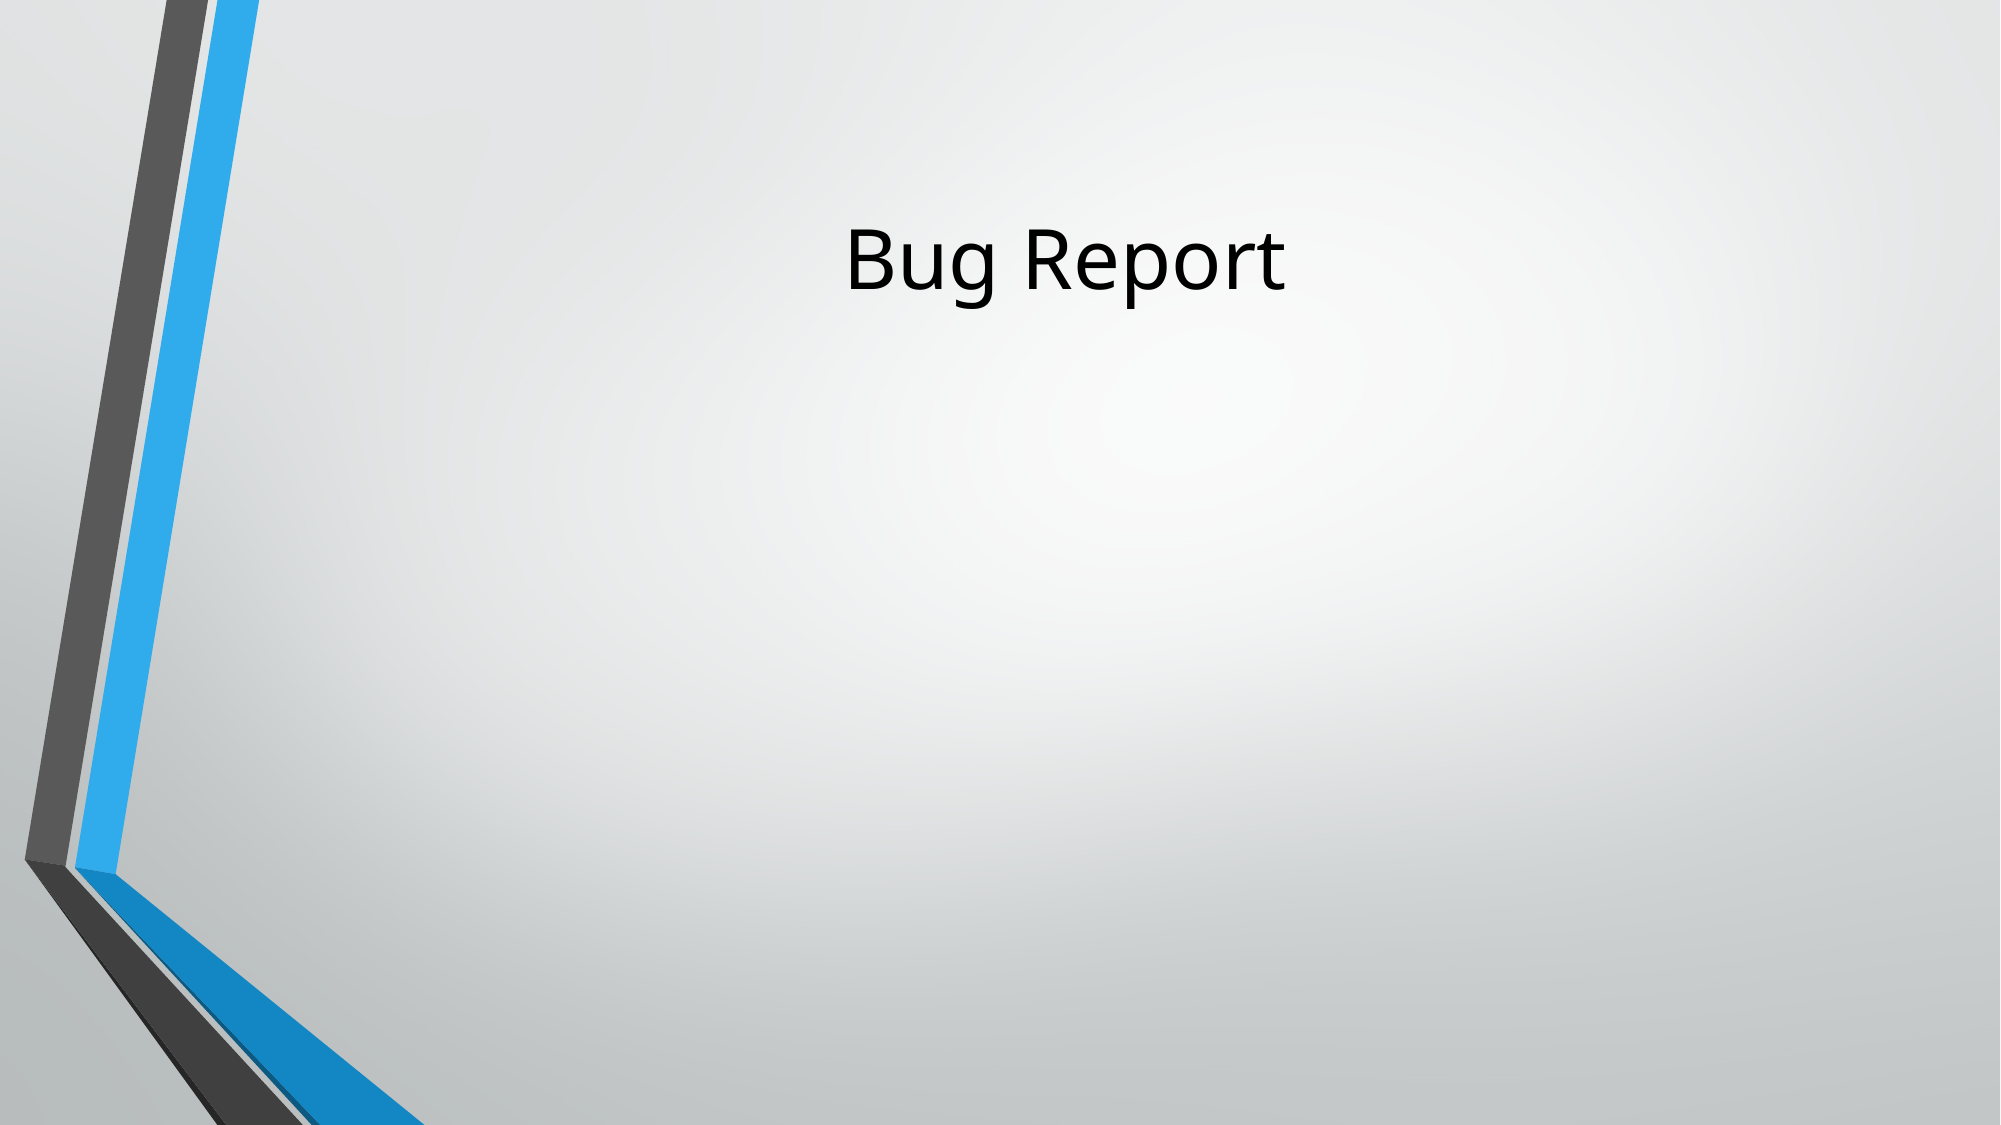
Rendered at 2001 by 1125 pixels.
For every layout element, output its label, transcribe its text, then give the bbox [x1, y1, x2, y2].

title Bug Report [243, 112, 1887, 400]
